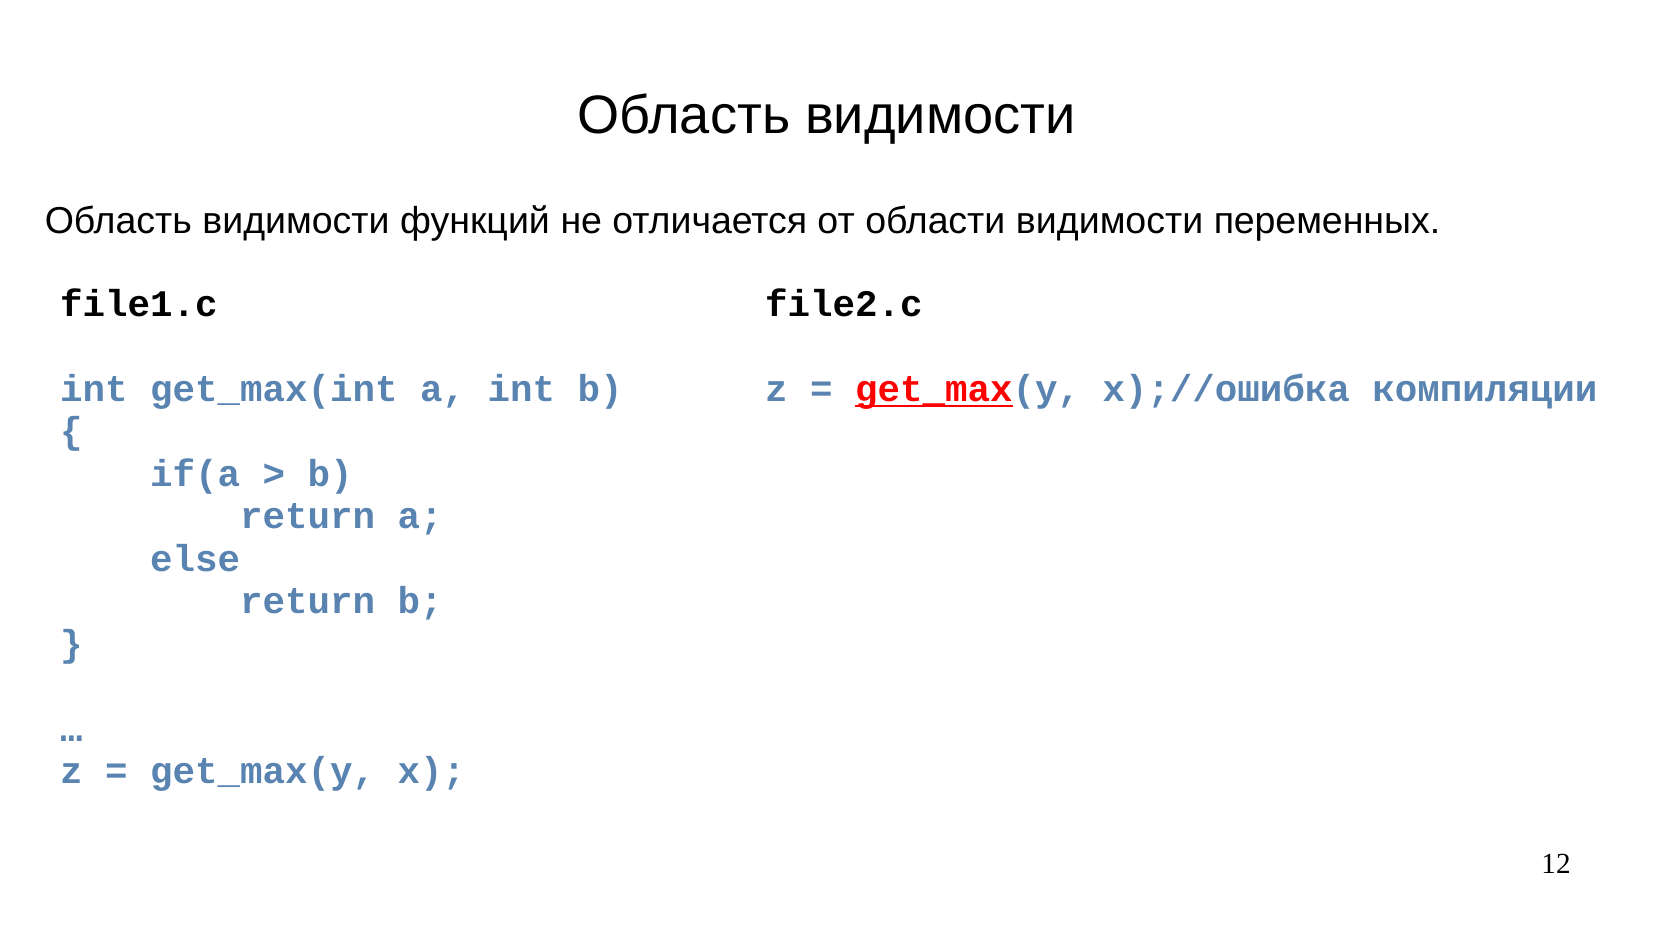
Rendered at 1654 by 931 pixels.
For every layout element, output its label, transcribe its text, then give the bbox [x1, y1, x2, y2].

list file2.c z = get_max(y, x);//ошибка компиляции [765, 285, 1621, 676]
text_box Область видимости функций не отличается от области видимости переменных. [30, 192, 1558, 249]
title Область видимости [82, 37, 1571, 193]
list file1.c int get_max(int a, int b) { if(a > b) return a; else return b; } … z = get_max(y, x); [60, 285, 721, 841]
